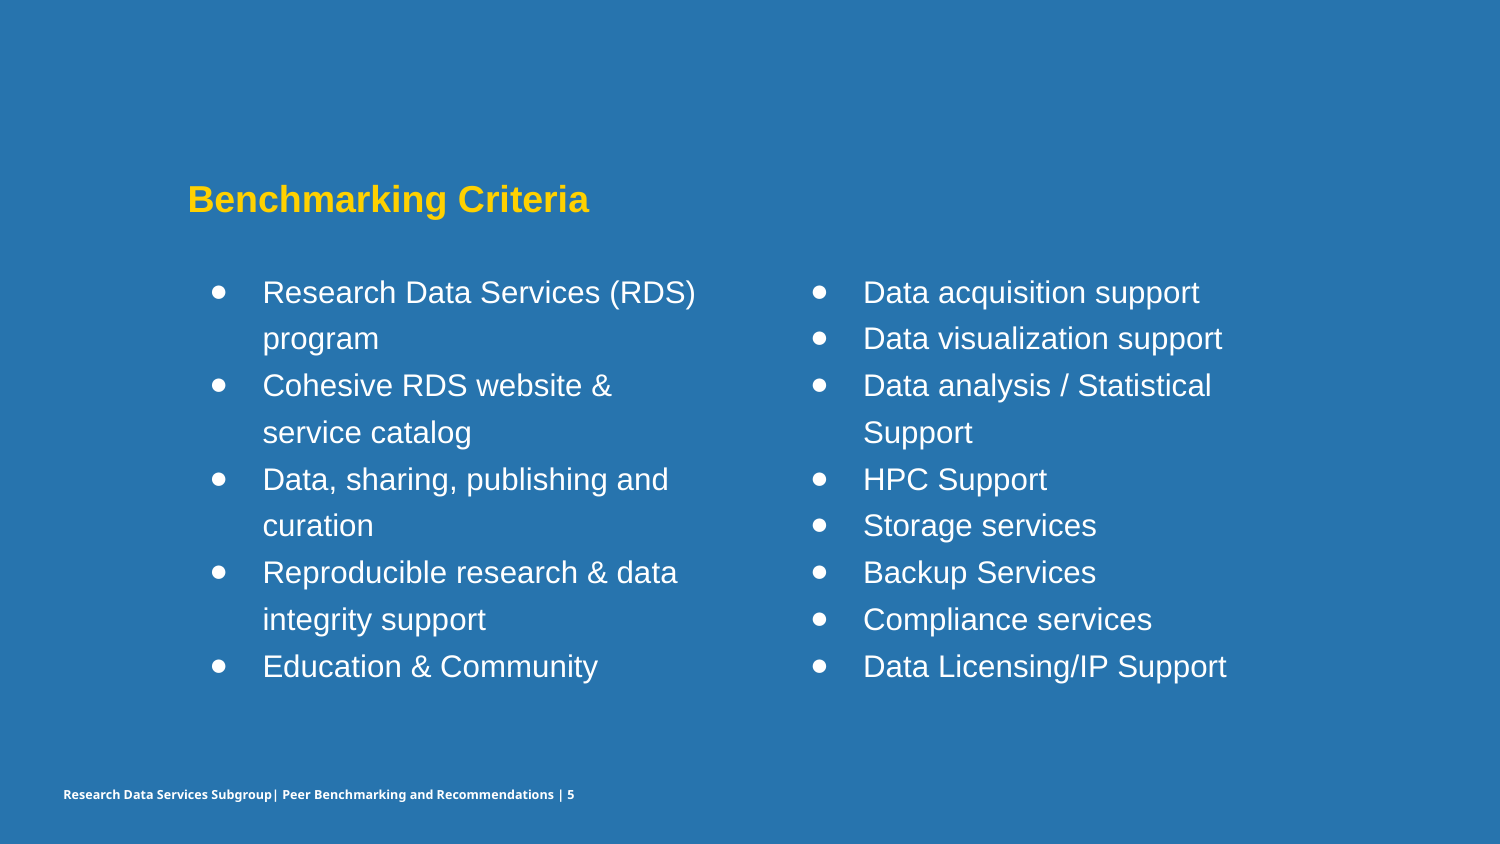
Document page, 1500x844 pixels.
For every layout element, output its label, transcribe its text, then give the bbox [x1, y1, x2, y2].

list Data acquisition support Data visualization support Data analysis / Statistical Support HPC Support Storage services Backup Services Compliance services Data Licensing/IP Support [788, 262, 1313, 684]
title Benchmarking Criteria [187, 122, 1313, 220]
list Research Data Services (RDS) program Cohesive RDS website & service catalog Data, sharing, publishing and curation Reproducible research & data integrity support Education & Community [187, 262, 712, 684]
